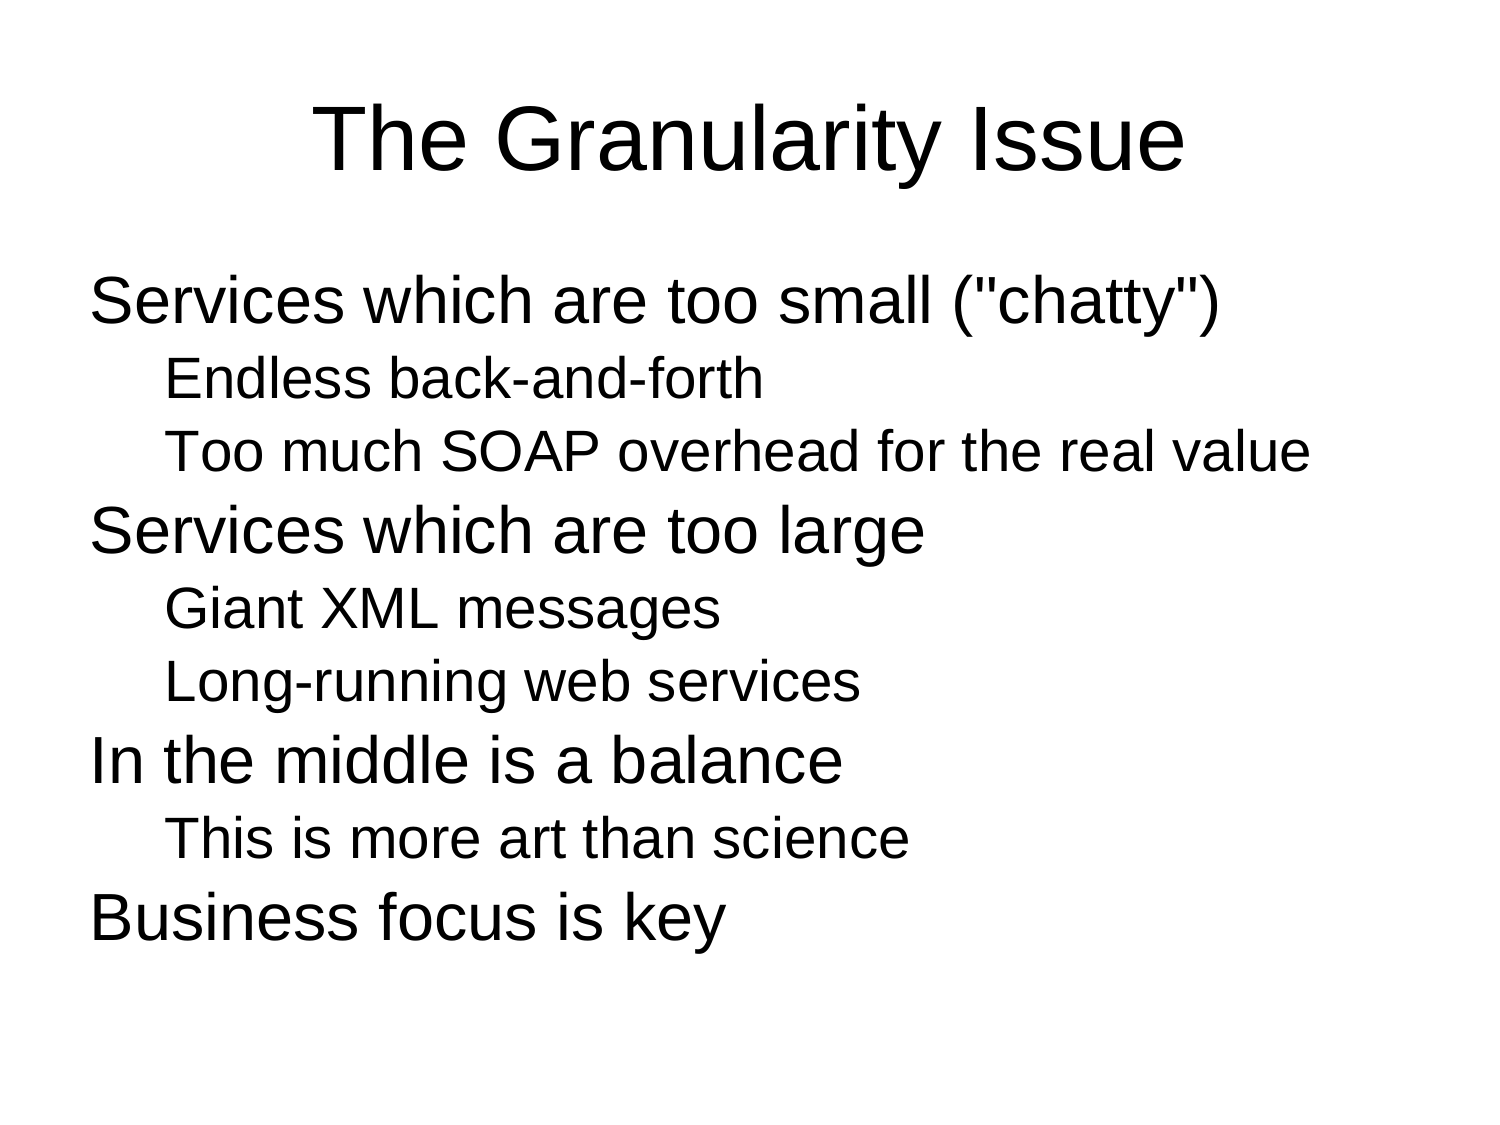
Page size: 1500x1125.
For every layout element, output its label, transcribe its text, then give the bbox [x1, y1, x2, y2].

list Services which are too small ("chatty") Endless back-and-forth Too much SOAP overhead for the real value Services which are too large Giant XML messages Long-running web services In the middle is a balance This is more art than science Business focus is key [75, 262, 1426, 1006]
title The Granularity Issue [75, 45, 1426, 233]
